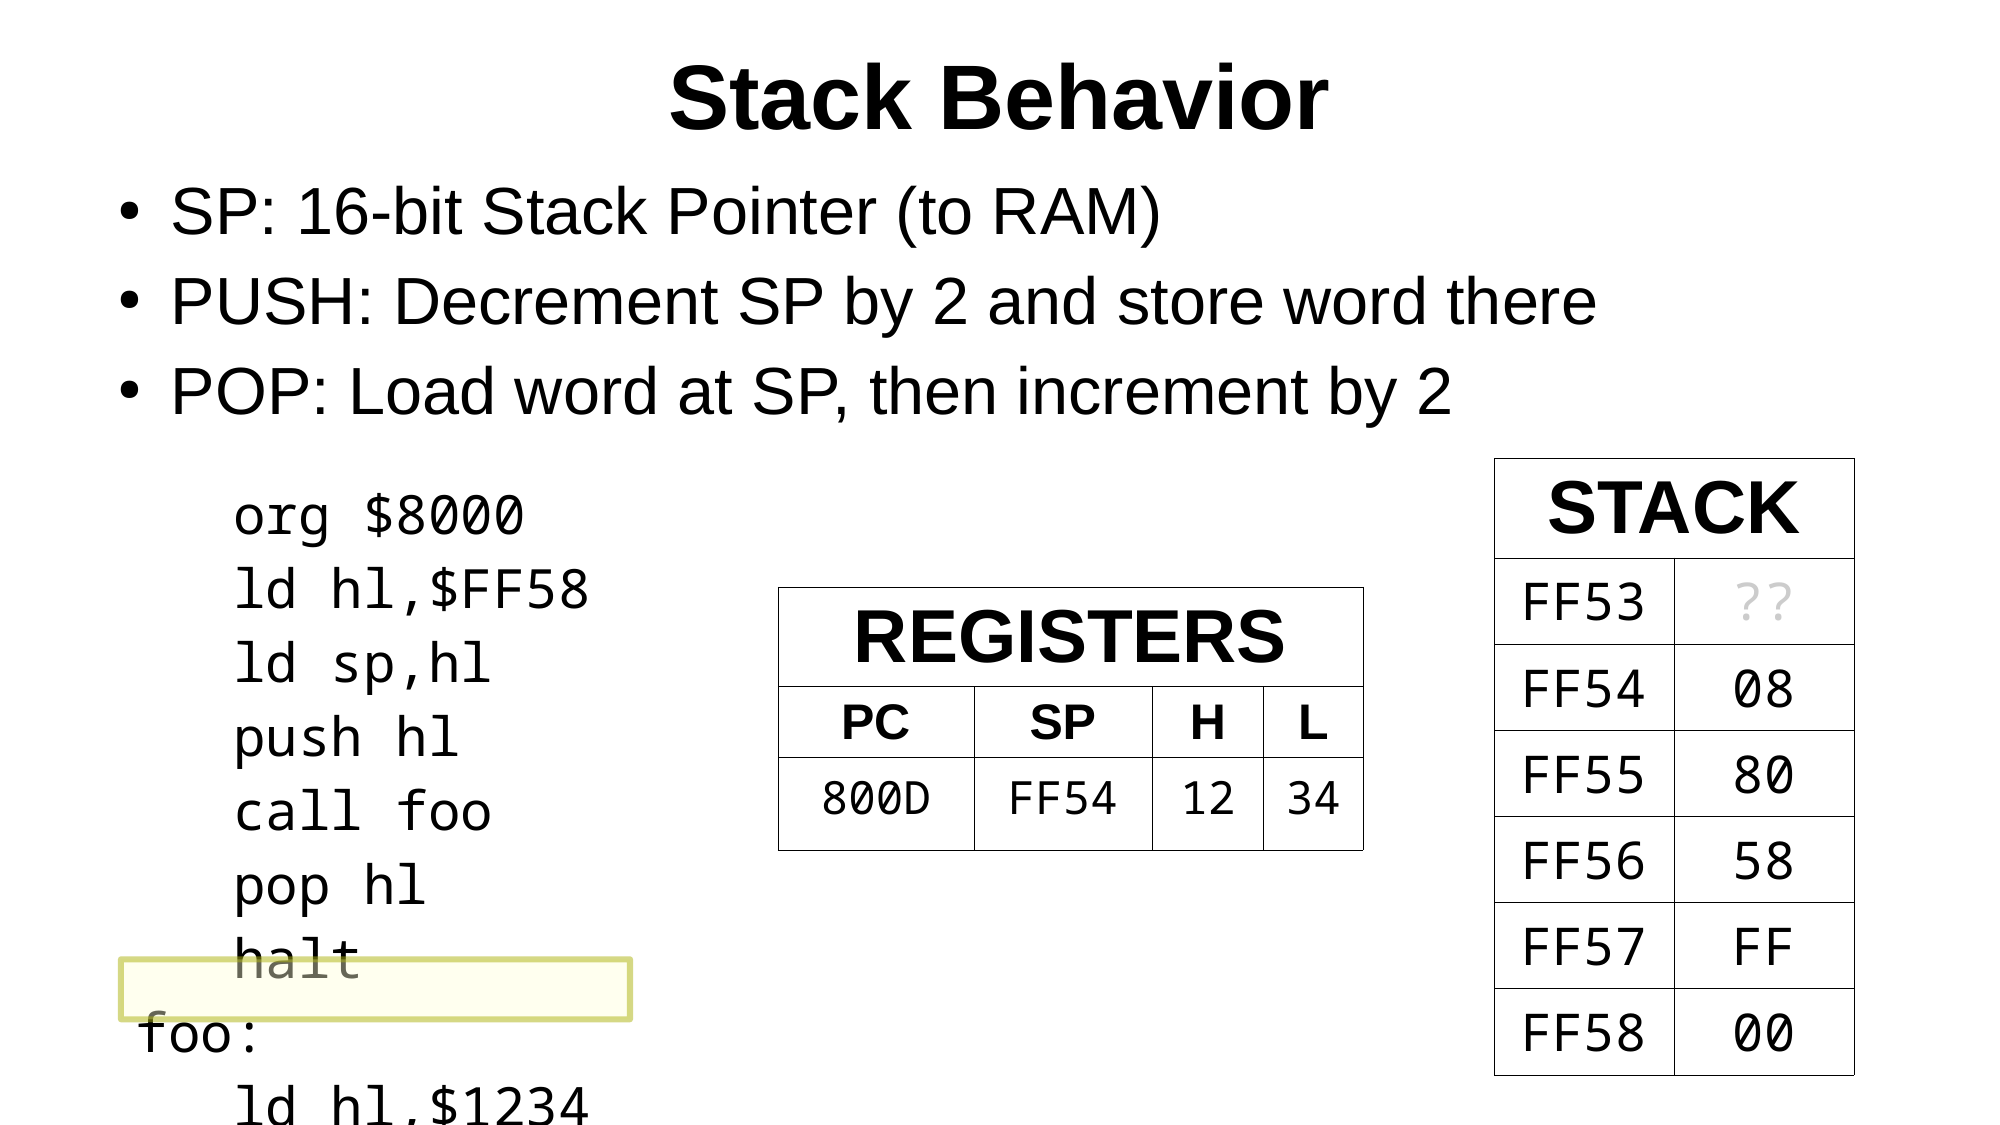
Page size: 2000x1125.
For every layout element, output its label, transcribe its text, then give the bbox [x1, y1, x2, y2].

table_cell 00 [1675, 989, 1854, 1075]
title Stack Behavior [137, 0, 1862, 174]
table_cell FF [1675, 903, 1854, 988]
table_cell FF58 [1495, 989, 1674, 1075]
table_cell PC [779, 687, 974, 757]
table_cell FF55 [1495, 731, 1674, 816]
table_cell FF57 [1495, 903, 1674, 988]
table_header REGISTERS [779, 588, 1363, 686]
table_cell ?? [1675, 559, 1854, 644]
text_box [120, 959, 631, 1020]
table_cell 12 [1153, 758, 1263, 850]
table_header STACK [1495, 459, 1854, 558]
table_cell 80 [1675, 731, 1854, 816]
table_cell 58 [1675, 817, 1854, 902]
table_cell 800D [779, 758, 974, 850]
list SP: 16-bit Stack Pointer (to RAM) PUSH: Decrement SP by 2 and store word there POP: Load word at SP, then increment by 2 [99, 174, 1900, 451]
table_cell L [1264, 687, 1363, 757]
table_cell FF53 [1495, 559, 1674, 644]
table_cell FF54 [975, 758, 1152, 850]
text_box org $8000 ld hl,$FF58 ld sp,hl push hl call foo pop hl halt foo: ld hl,$1234 ret [120, 469, 706, 1095]
table_cell 34 [1264, 758, 1363, 850]
table_cell SP [975, 687, 1152, 757]
table_cell FF54 [1495, 645, 1674, 730]
table_cell H [1153, 687, 1263, 757]
table_cell 08 [1675, 645, 1854, 730]
table_cell FF56 [1495, 817, 1674, 902]
